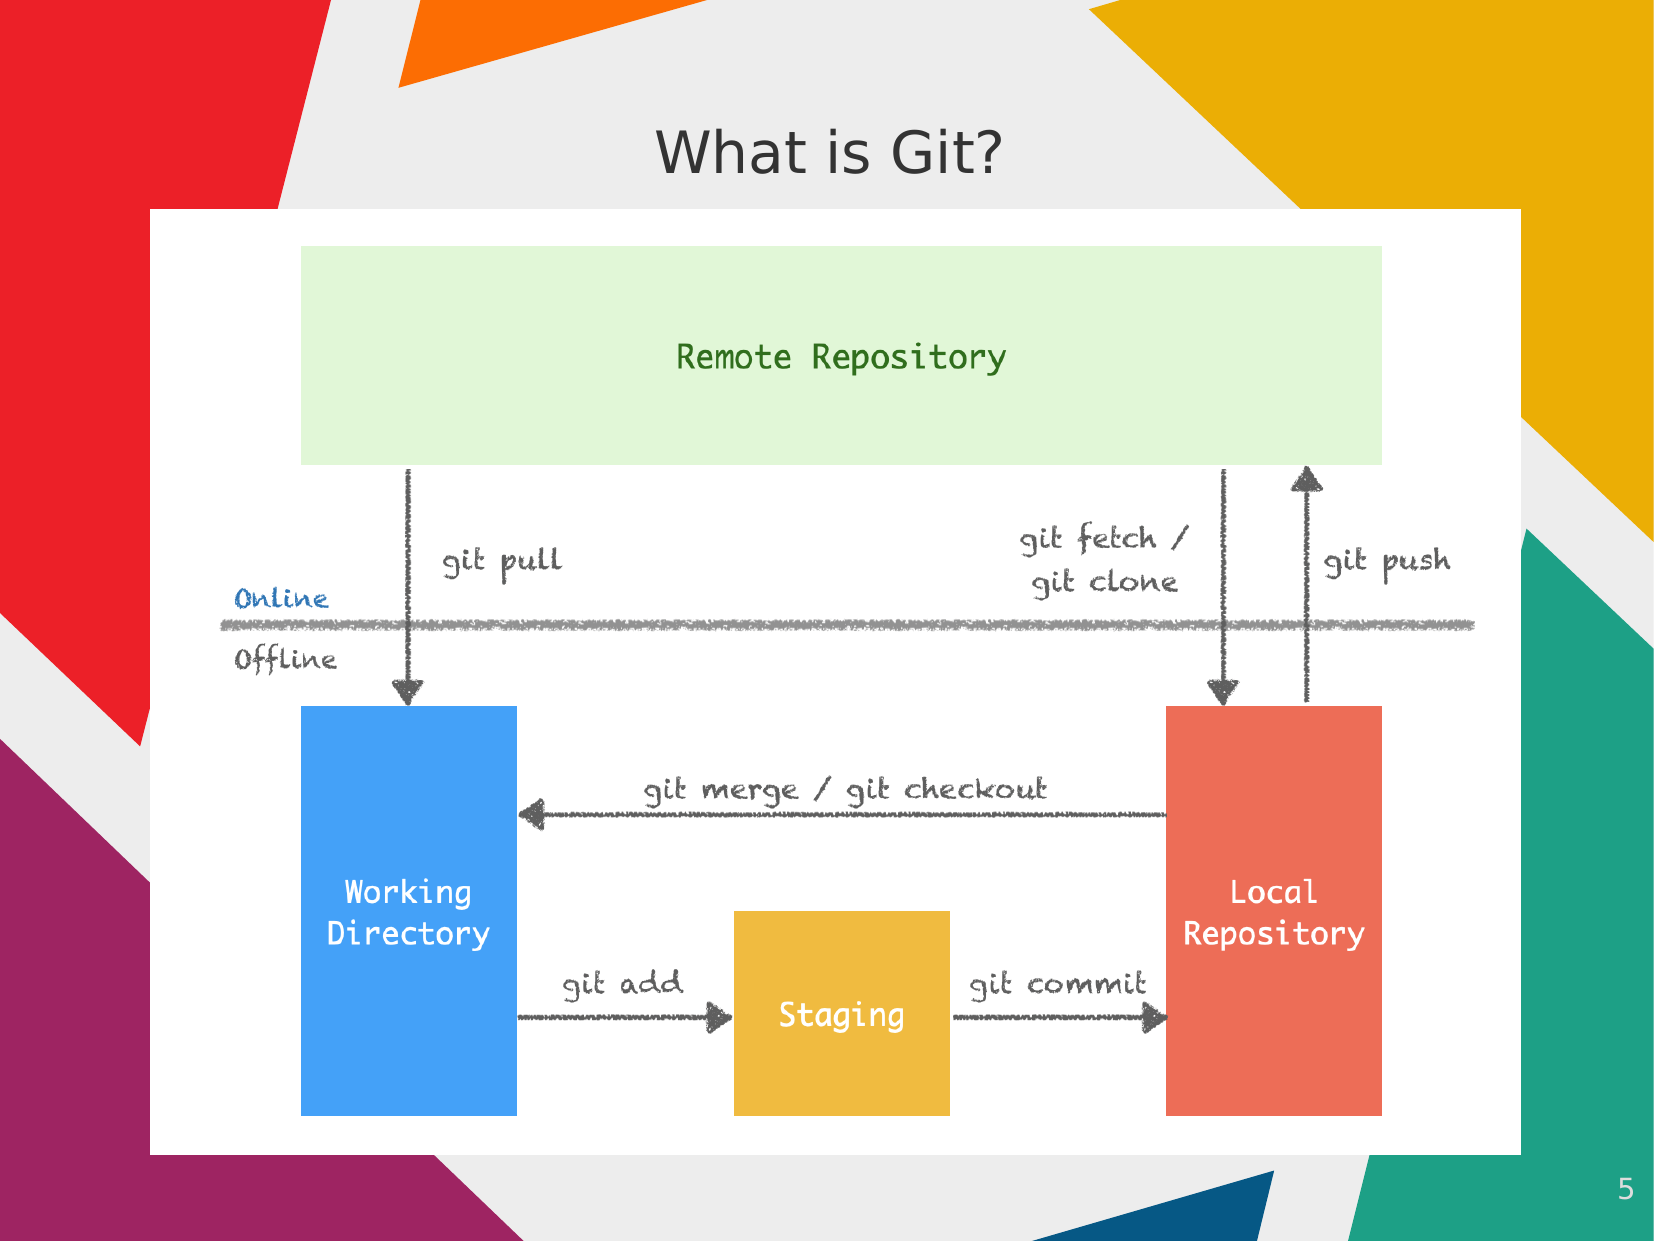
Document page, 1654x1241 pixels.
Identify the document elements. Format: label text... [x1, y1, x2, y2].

picture [150, 209, 1521, 1156]
title What is Git? [289, 49, 1372, 209]
